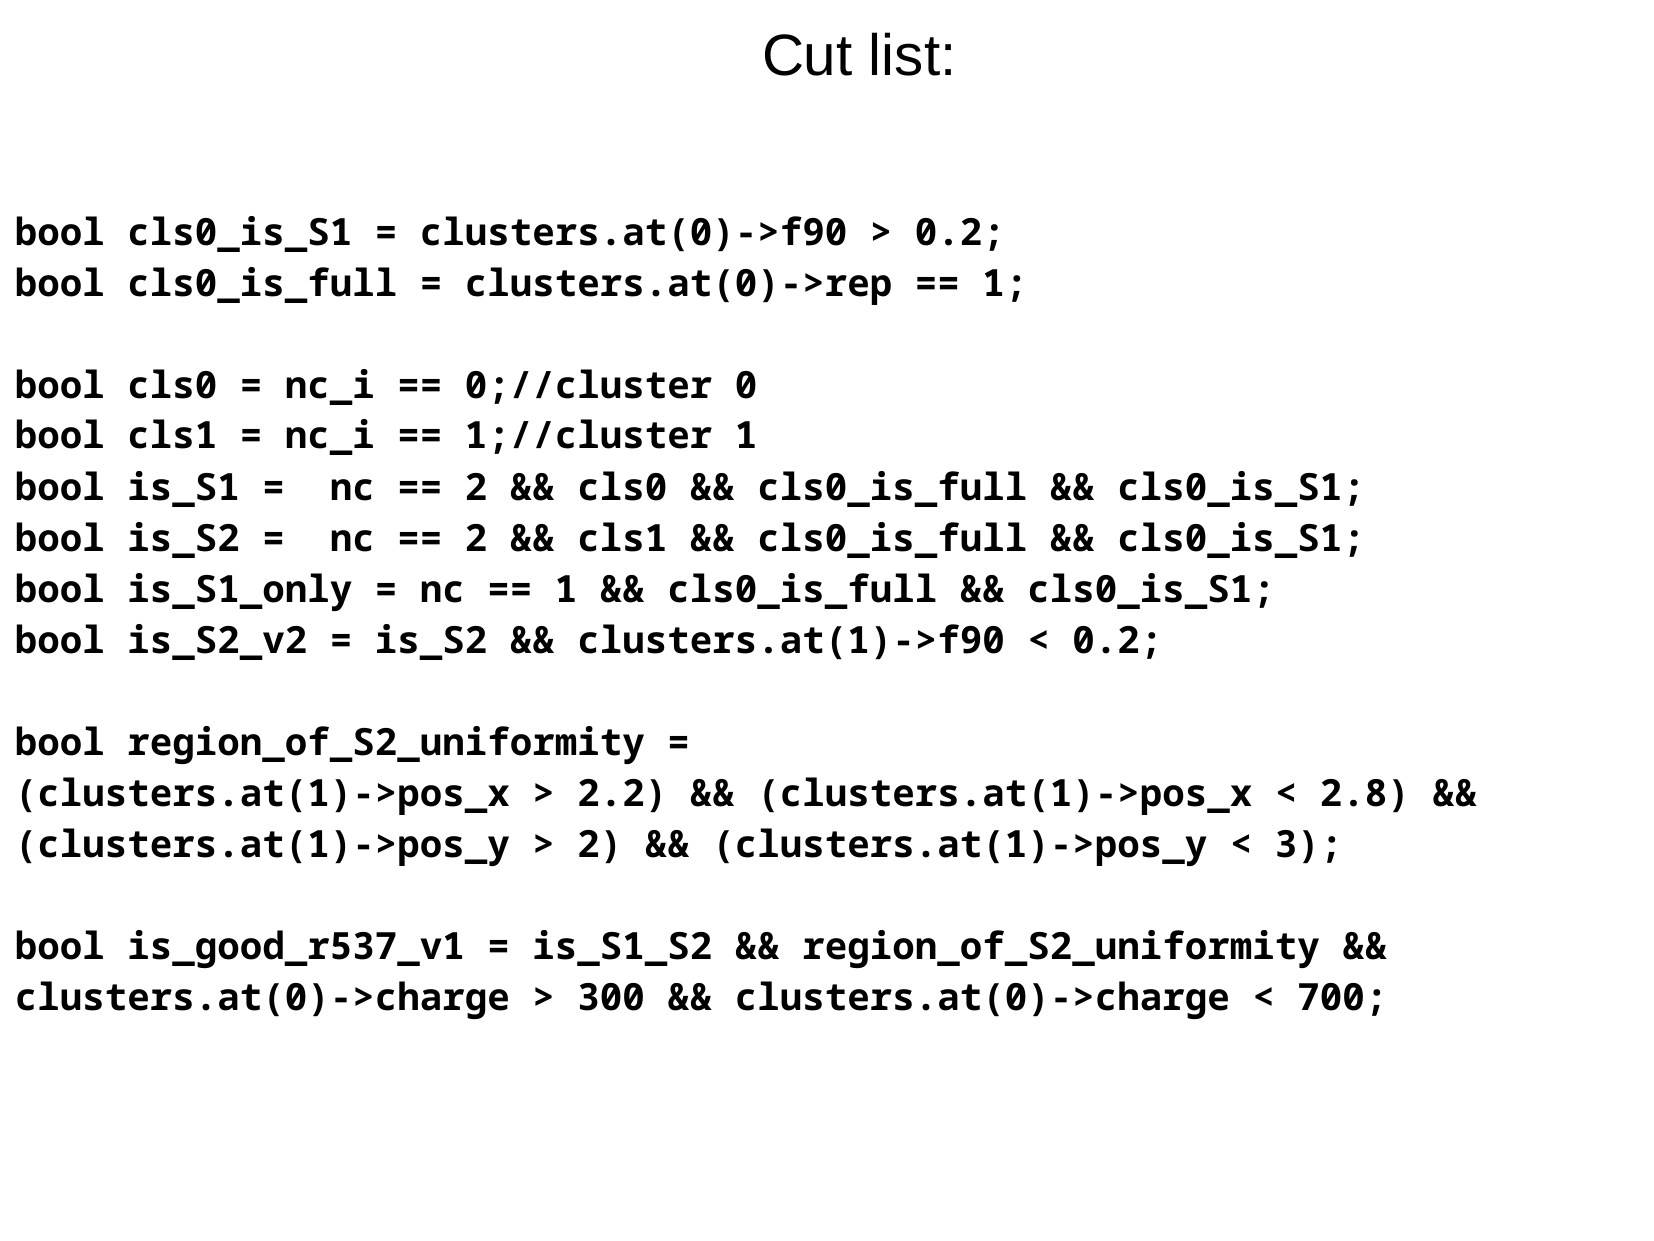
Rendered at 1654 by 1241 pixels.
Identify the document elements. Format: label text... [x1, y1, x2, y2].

text_box bool cls0_is_S1 = clusters.at(0)->f90 > 0.2; bool cls0_is_full = clusters.at(0)->rep == 1; bool cls0 = nc_i == 0;//cluster 0 bool cls1 = nc_i == 1;//cluster 1 bool is_S1 = nc == 2 && cls0 && cls0_is_full && cls0_is_S1; bool is_S2 = nc == 2 && cls1 && cls0_is_full && cls0_is_S1; bool is_S1_only = nc == 1 && cls0_is_full && cls0_is_S1; bool is_S2_v2 = is_S2 && clusters.at(1)->f90 < 0.2; bool region_of_S2_uniformity = (clusters.at(1)->pos_x > 2.2) && (clusters.at(1)->pos_x < 2.8) && (clusters.at(1)->pos_y > 2) && (clusters.at(1)->pos_y < 3); bool is_good_r537_v1 = is_S1_S2 && region_of_S2_uniformity && clusters.at(0)->charge > 300 && clusters.at(0)->charge < 700; [0, 146, 1654, 1032]
text_box Cut list: [518, 15, 1201, 146]
